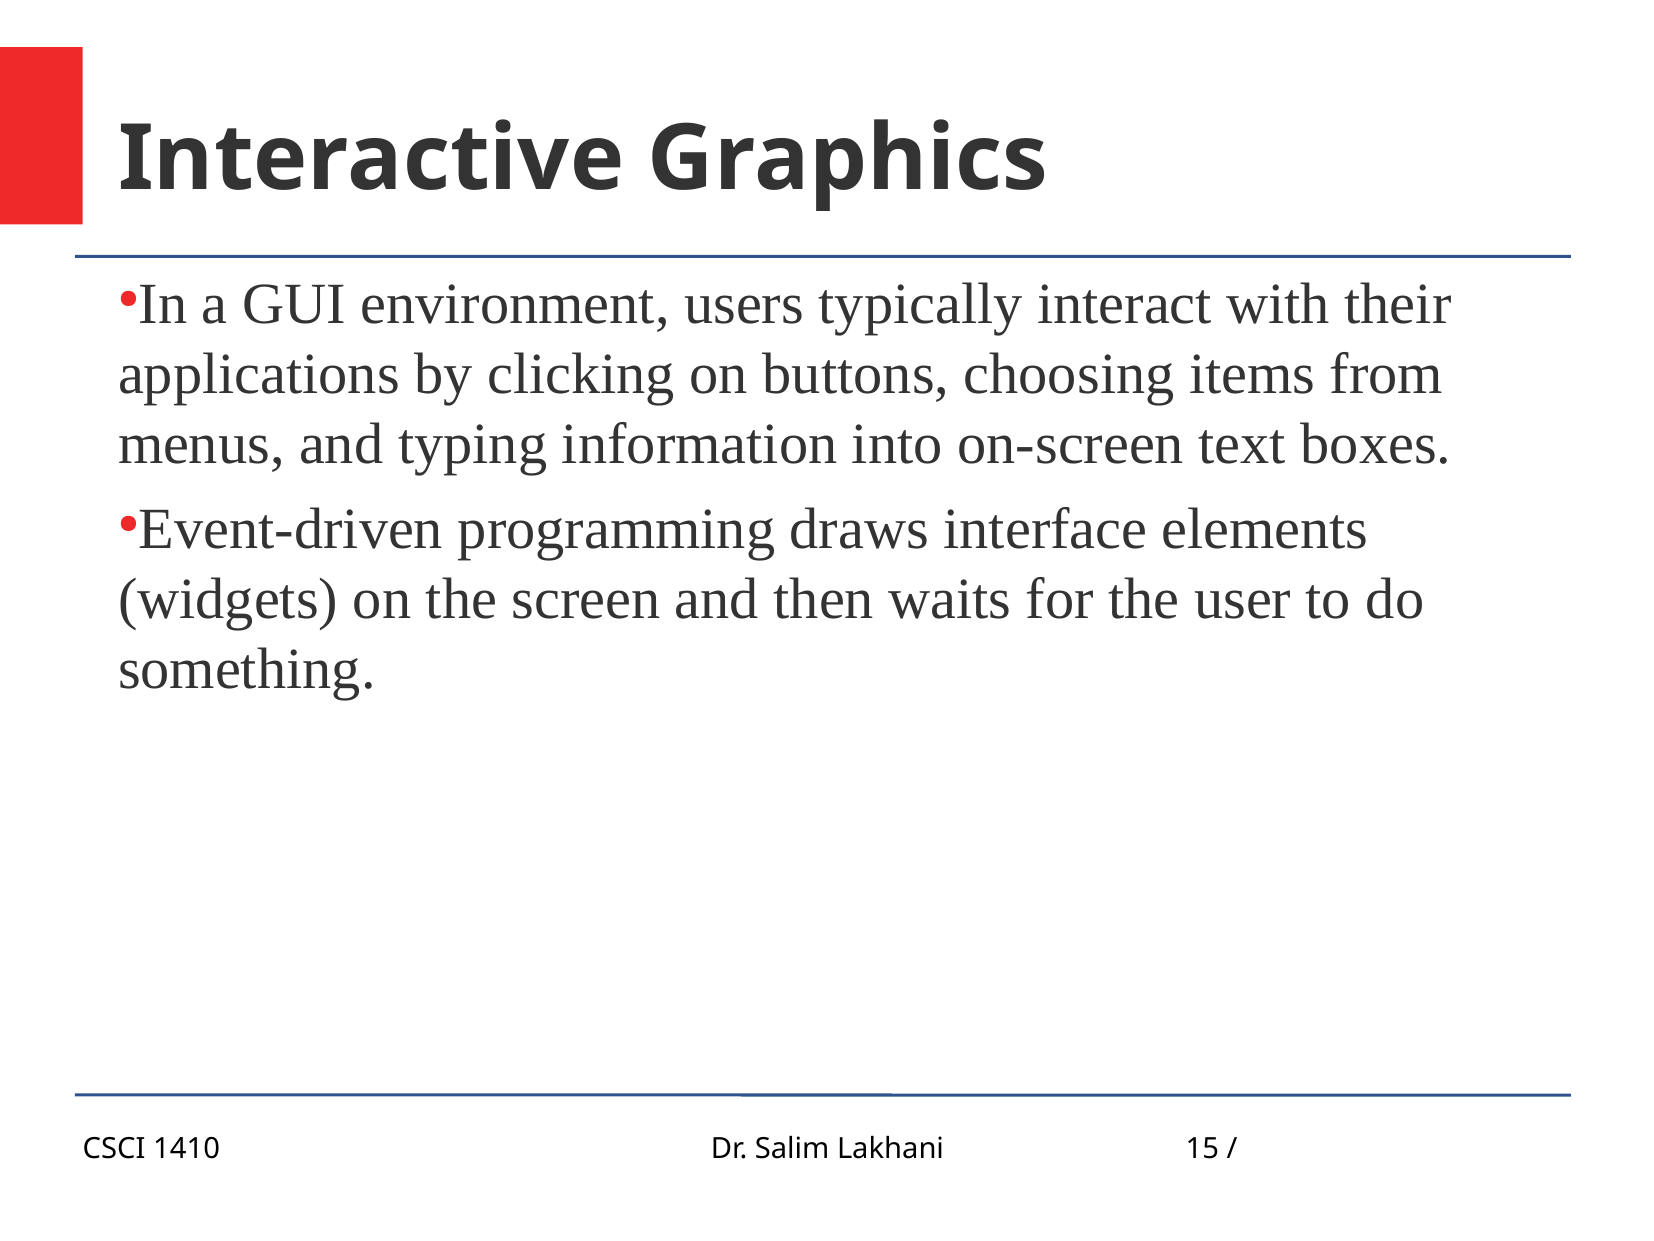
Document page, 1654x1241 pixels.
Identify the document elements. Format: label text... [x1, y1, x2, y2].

list In a GUI environment, users typically interact with their applications by clicking on buttons, choosing items from menus, and typing information into on-screen text boxes. Event-driven programming draws interface elements (widgets) on the screen and then waits for the user to do something. [118, 265, 1536, 1081]
title Interactive Graphics [118, 49, 1571, 257]
text_box / [1185, 1129, 1571, 1216]
text_box Dr. Salim Lakhani [565, 1129, 1090, 1216]
text_box CSCI 1410 [82, 1129, 468, 1216]
